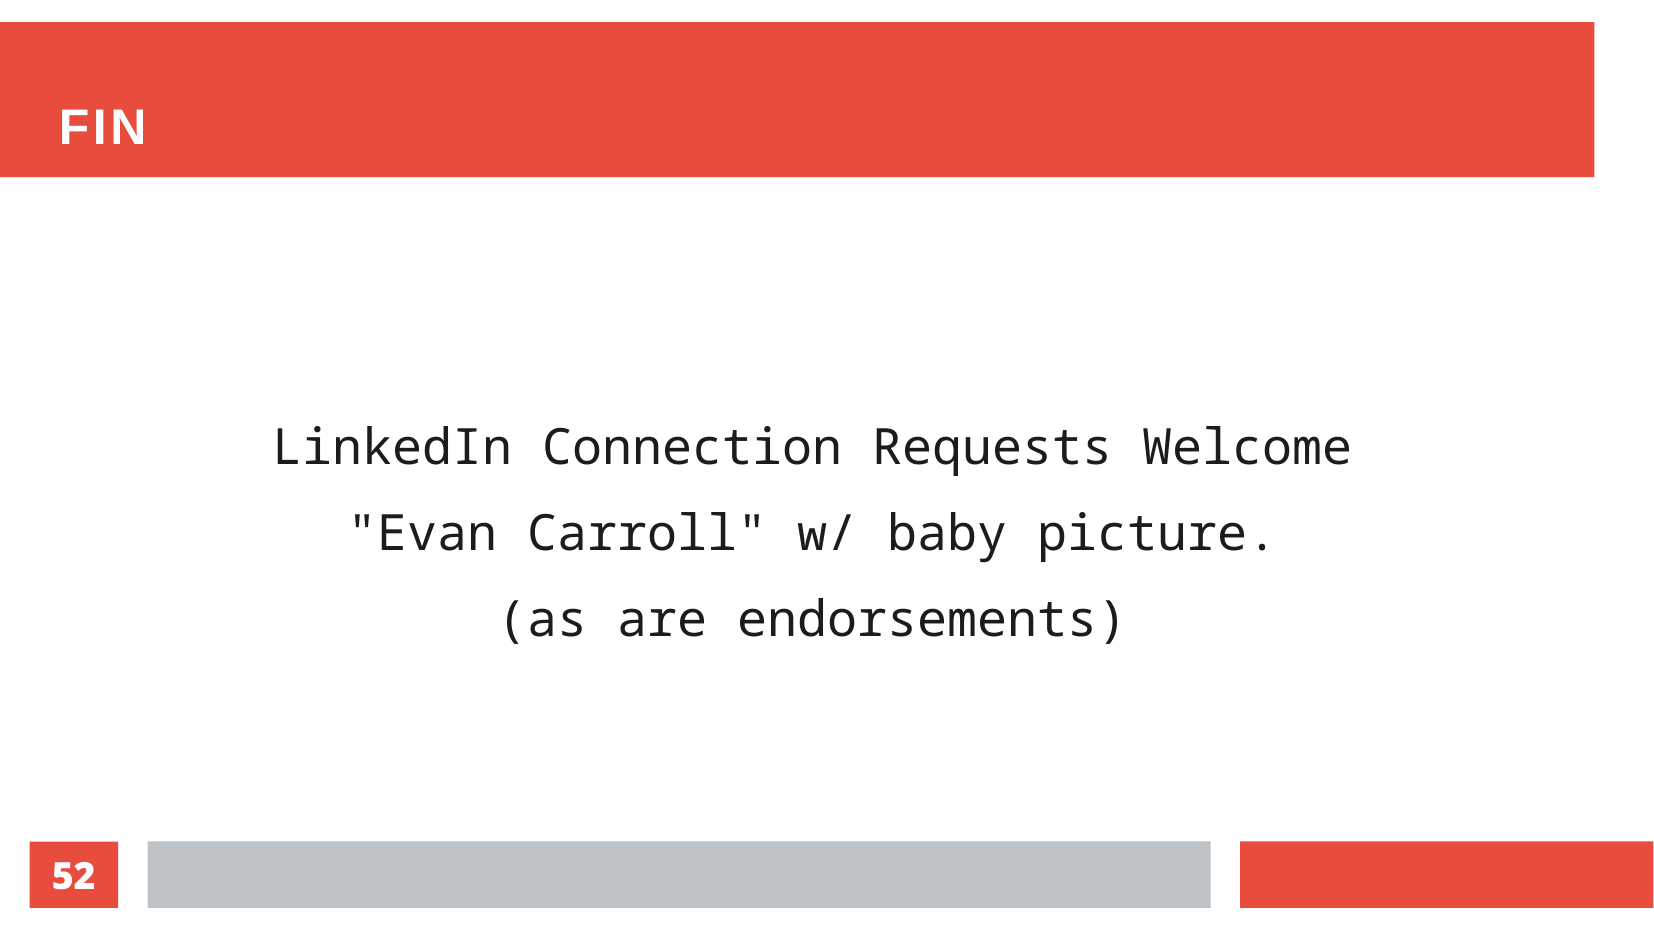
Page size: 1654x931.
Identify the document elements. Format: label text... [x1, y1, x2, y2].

title FIN [59, 44, 1595, 156]
list LinkedIn Connection Requests Welcome "Evan Carroll" w/ baby picture. (as are endorsements) [59, 243, 1565, 820]
